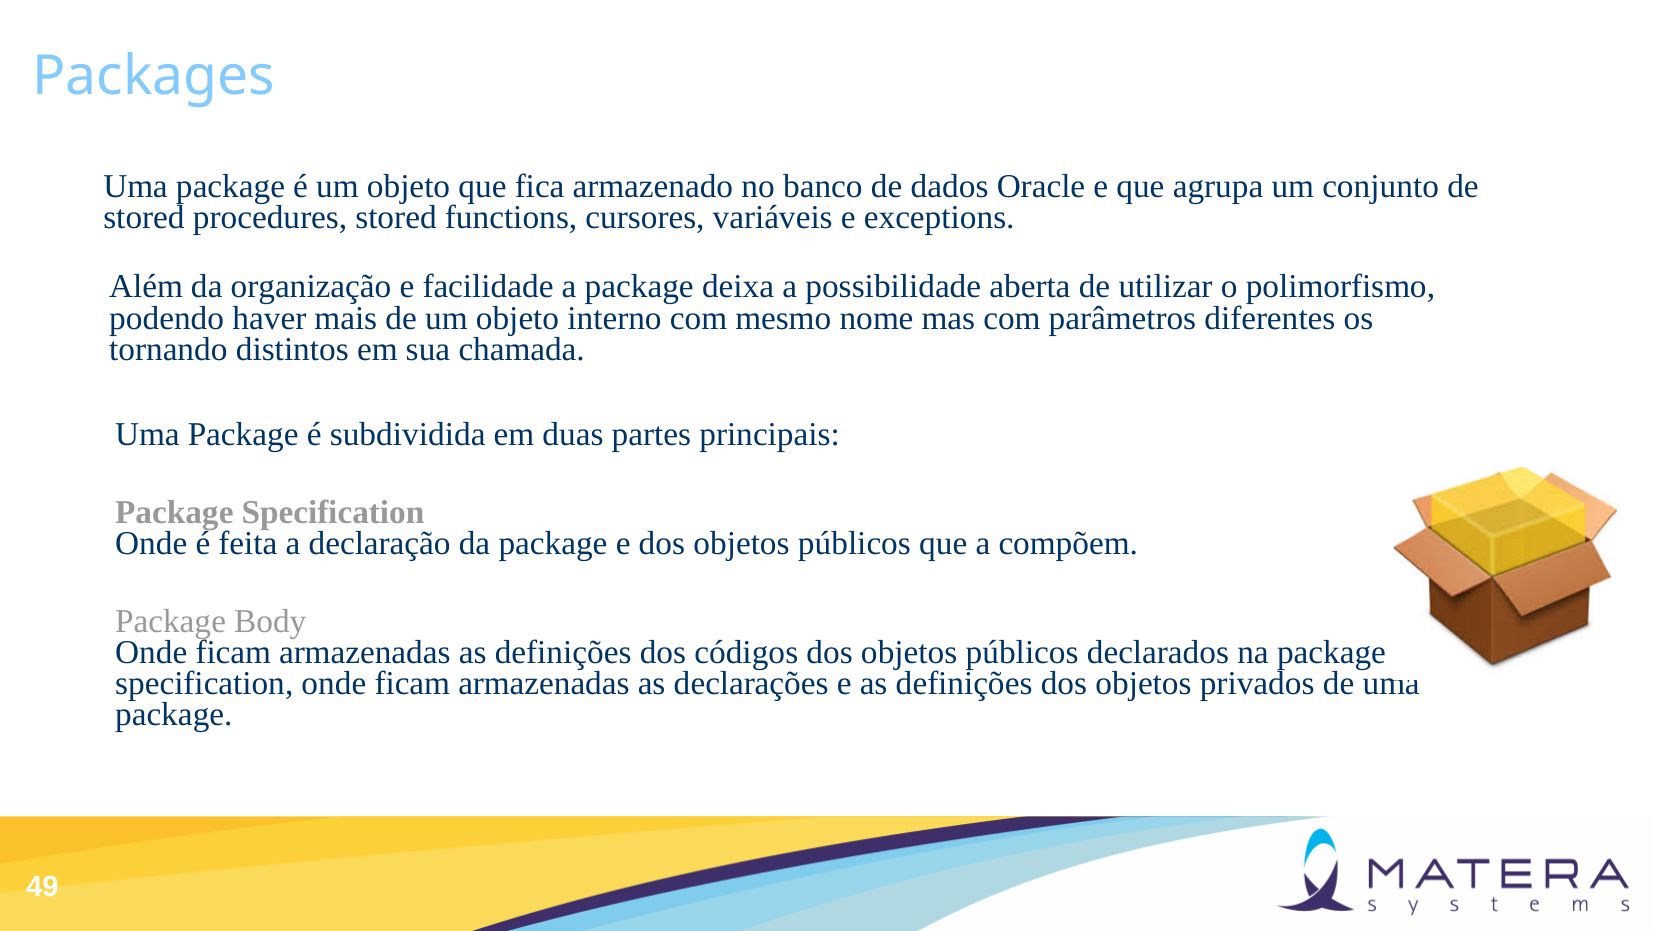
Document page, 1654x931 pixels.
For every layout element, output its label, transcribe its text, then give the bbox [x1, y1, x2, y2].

title Packages [32, 24, 1628, 137]
text_box Uma package é um objeto que fica armazenado no banco de dados Oracle e que agrupa um conjunto de stored procedures, stored functions, cursores, variáveis e exceptions. [88, 165, 1565, 252]
text_box Uma Package é subdividida em duas partes principais: Package Specification Onde é feita a declaração da package e dos objetos públicos que a compõem. Package Body Onde ficam armazenadas as definições dos códigos dos objetos públicos declarados na package specification, onde ficam armazenadas as declarações e as definições dos objetos privados de uma package. [100, 413, 1459, 749]
picture [0, 816, 1652, 931]
picture [1393, 448, 1625, 680]
text_box Além da organização e facilidade a package deixa a possibilidade aberta de utilizar o polimorfismo, podendo haver mais de um objeto interno com mesmo nome mas com parâmetros diferentes os tornando distintos em sua chamada. [94, 265, 1483, 383]
